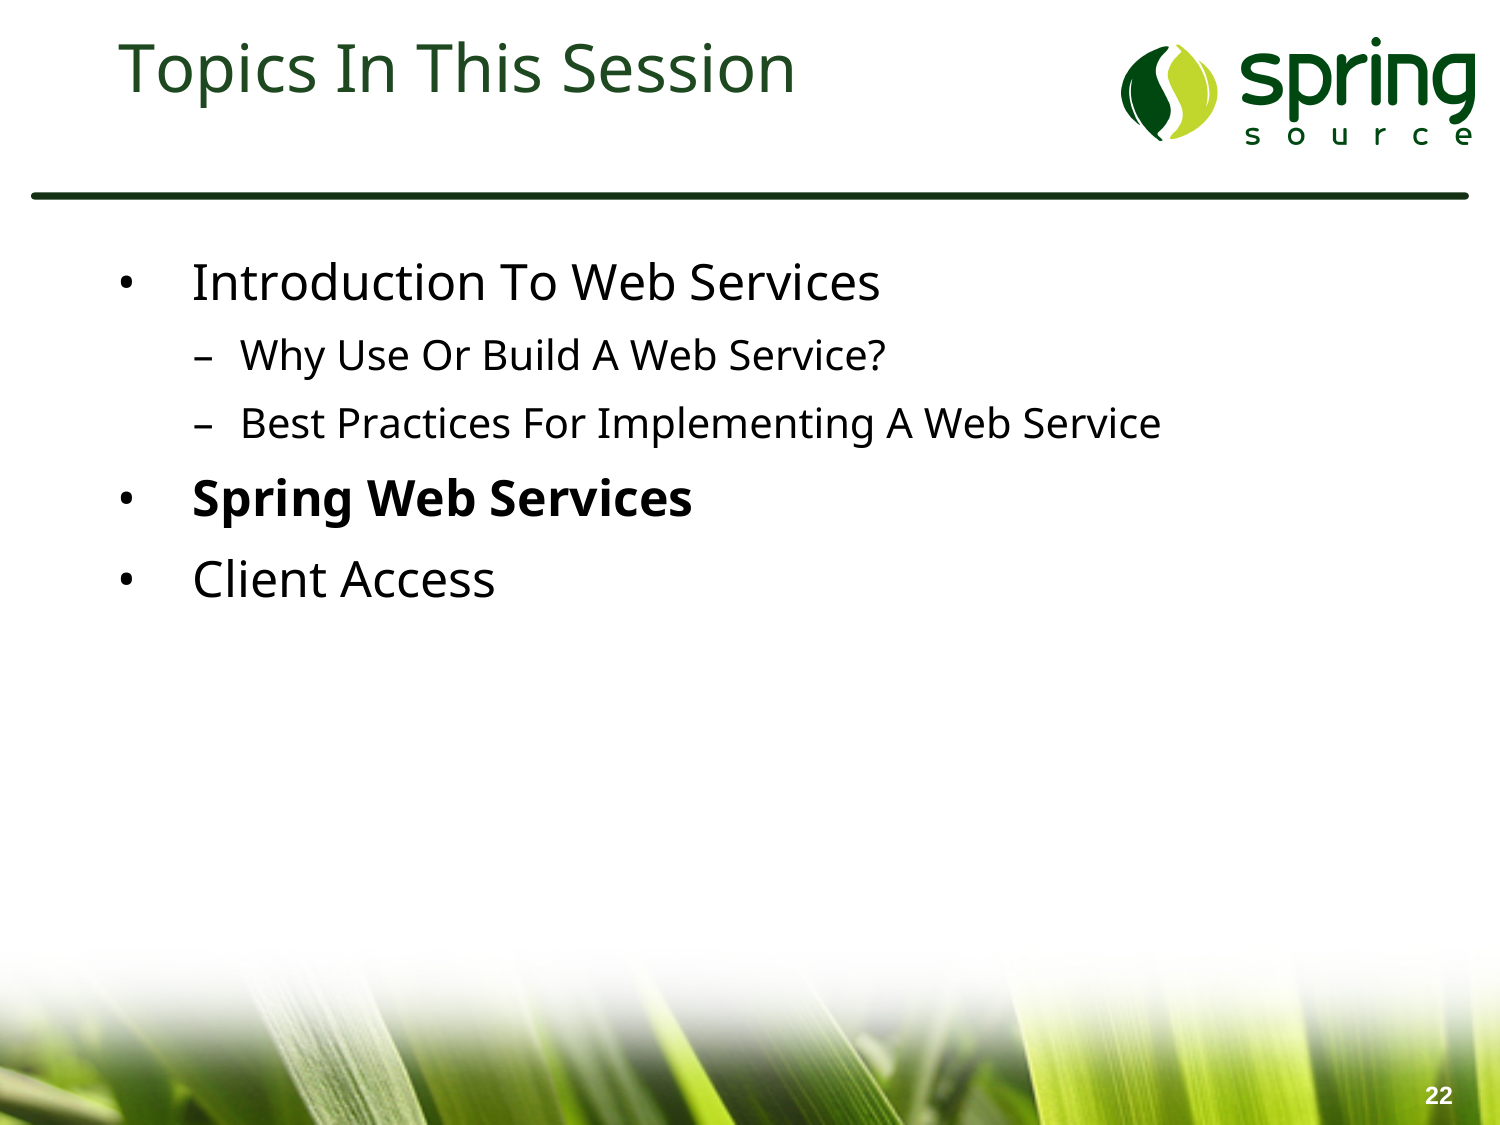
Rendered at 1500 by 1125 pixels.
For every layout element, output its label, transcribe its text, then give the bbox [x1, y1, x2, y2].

title Topics In This Session [103, 13, 1136, 177]
picture [0, 944, 1500, 1125]
list Introduction To Web Services Why Use Or Build A Web Service? Best Practices For Implementing A Web Service Spring Web Services Client Access [103, 239, 1394, 903]
picture [1136, 37, 1475, 145]
